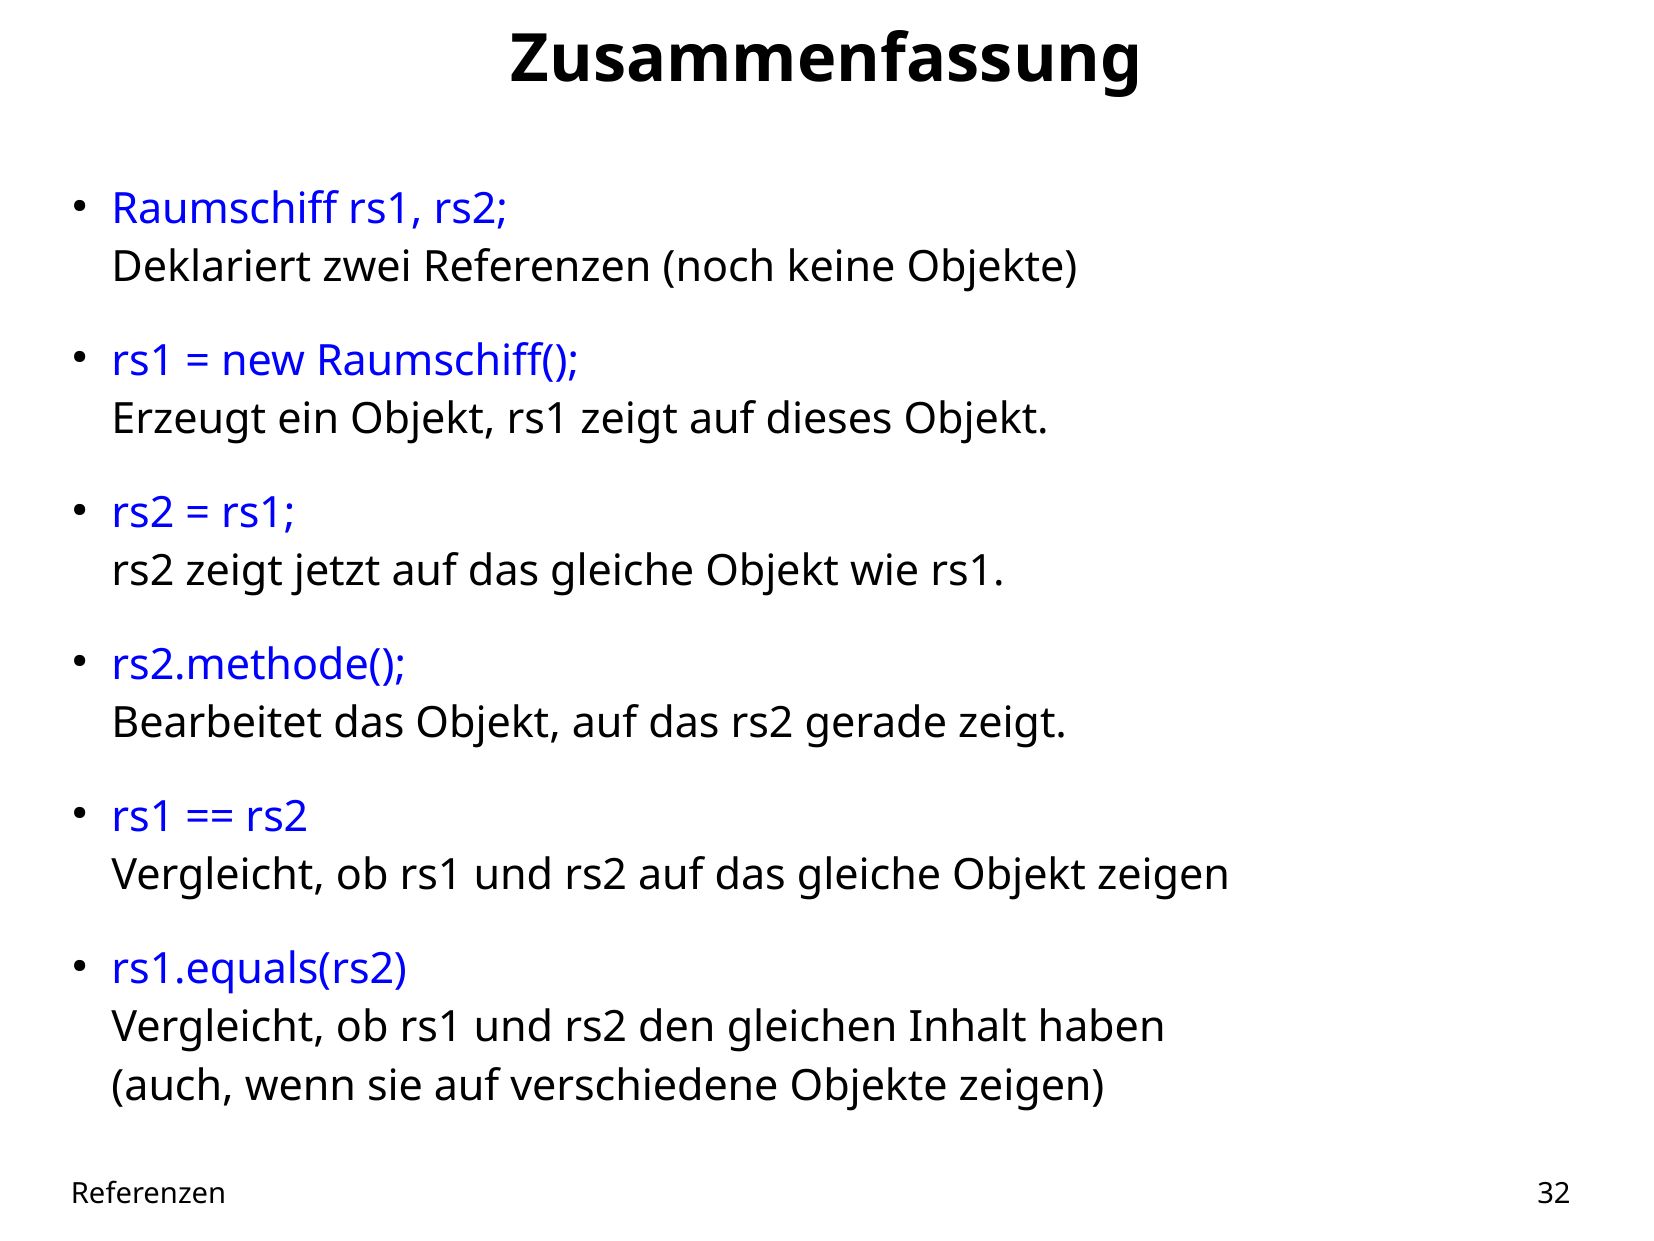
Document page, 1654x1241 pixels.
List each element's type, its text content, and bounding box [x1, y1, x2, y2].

title Zusammenfassung [0, 5, 1654, 107]
list Raumschiff rs1, rs2; Deklariert zwei Referenzen (noch keine Objekte) rs1 = new Raumschiff(); Erzeugt ein Objekt, rs1 zeigt auf dieses Objekt. rs2 = rs1; rs2 zeigt jetzt auf das gleiche Objekt wie rs1. rs2.methode(); Bearbeitet das Objekt, auf das rs2 gerade zeigt. rs1 == rs2 Vergleicht, ob rs1 und rs2 auf das gleiche Objekt zeigen rs1.equals(rs2) Vergleicht, ob rs1 und rs2 den gleichen Inhalt haben (auch, wenn sie auf verschiedene Objekte zeigen) [59, 177, 1607, 1123]
